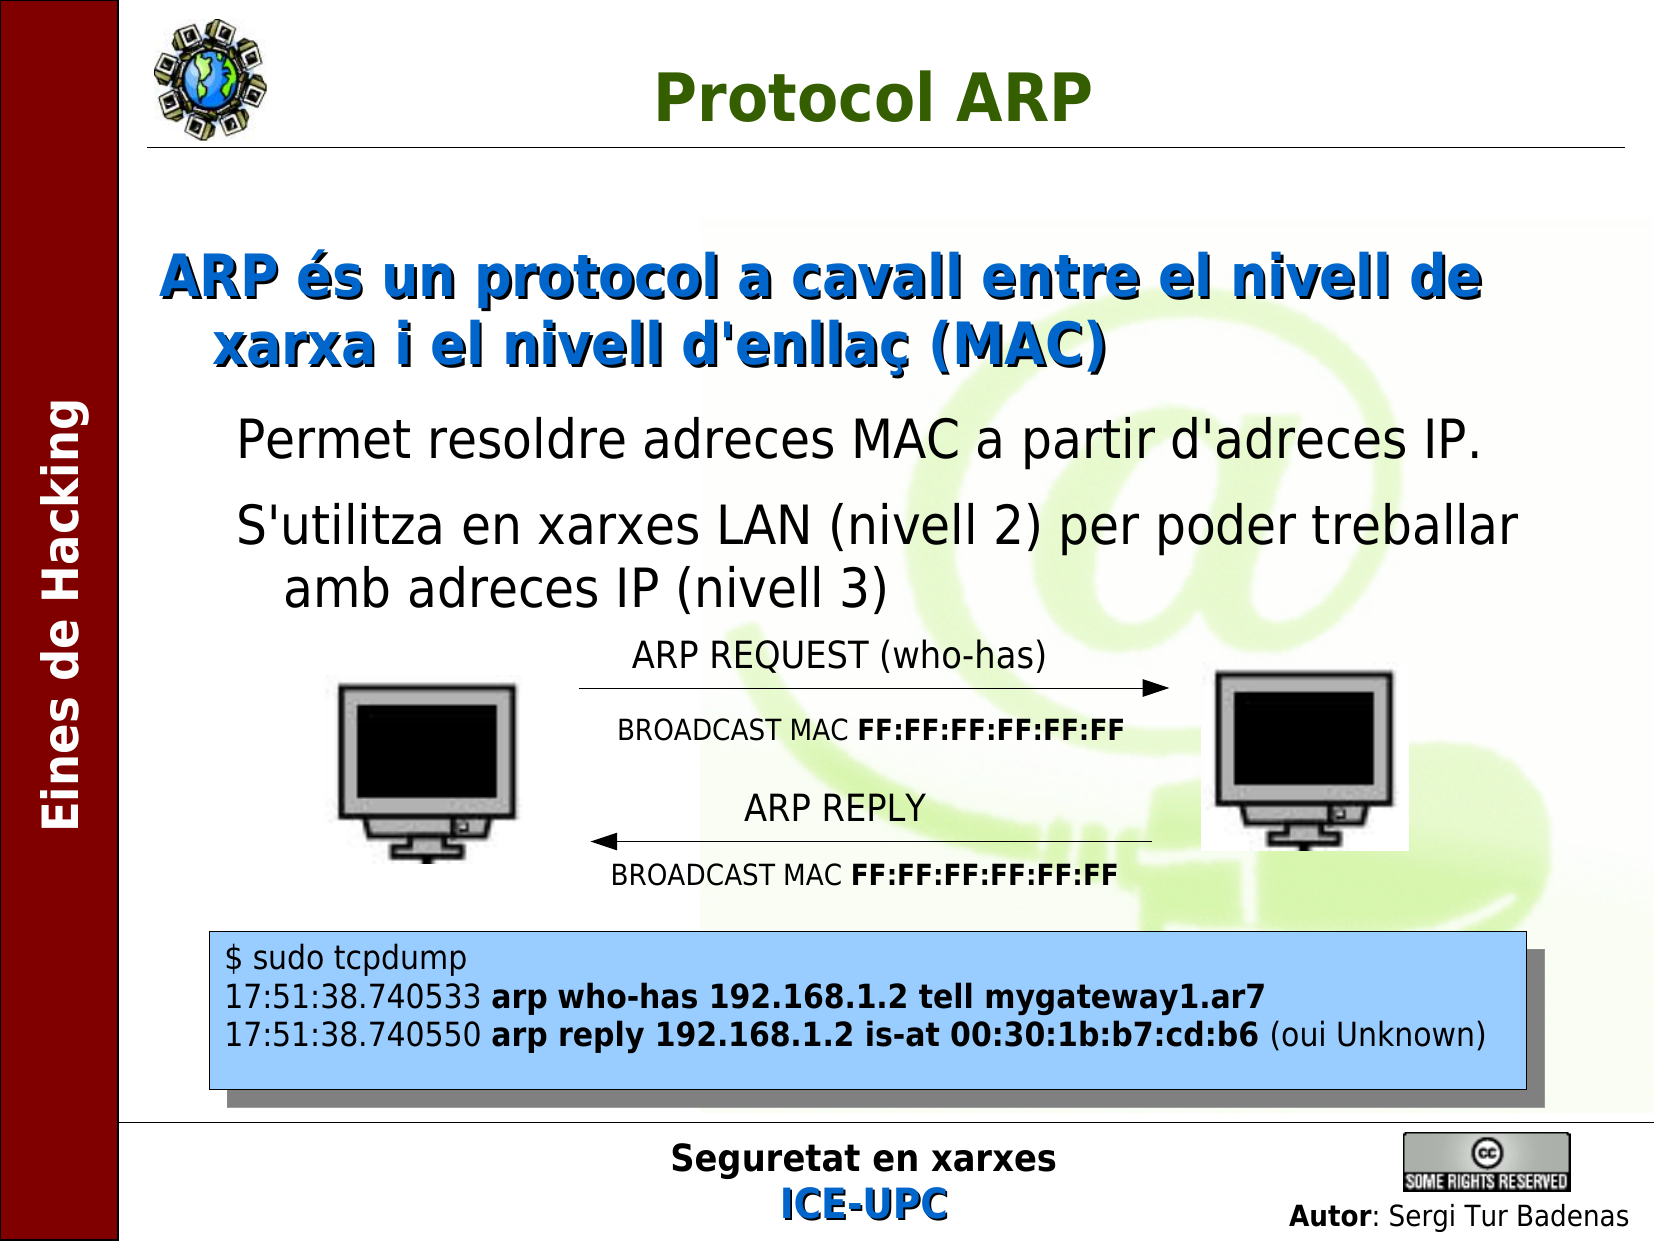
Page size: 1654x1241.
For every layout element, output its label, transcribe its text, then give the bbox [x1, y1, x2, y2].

text_box ARP REPLY [729, 779, 949, 838]
text_box BROADCAST MAC FF:FF:FF:FF:FF:FF [595, 850, 1141, 900]
title Protocol ARP [129, 56, 1619, 141]
list ARP és un protocol a cavall entre el nivell de xarxa i el nivell d'enllaç (MAC) Permet resoldre adreces MAC a partir d'adreces IP. S'utilitza en xarxes LAN (nivell 2) per poder treballar amb adreces IP (nivell 3) [141, 242, 1630, 1078]
picture [324, 675, 532, 864]
text_box $ sudo tcpdump 17:51:38.740533 arp who-has 192.168.1.2 tell mygateway1.ar7 17:51:38.740550 arp reply 192.168.1.2 is-at 00:30:1b:b7:cd:b6 (oui Unknown) [209, 931, 1527, 1090]
text_box ARP REQUEST (who-has) [617, 625, 1055, 685]
picture [1403, 1132, 1571, 1192]
picture [1201, 662, 1409, 851]
picture [154, 19, 268, 56]
text_box BROADCAST MAC FF:FF:FF:FF:FF:FF [602, 705, 1141, 755]
picture [700, 217, 1654, 1113]
